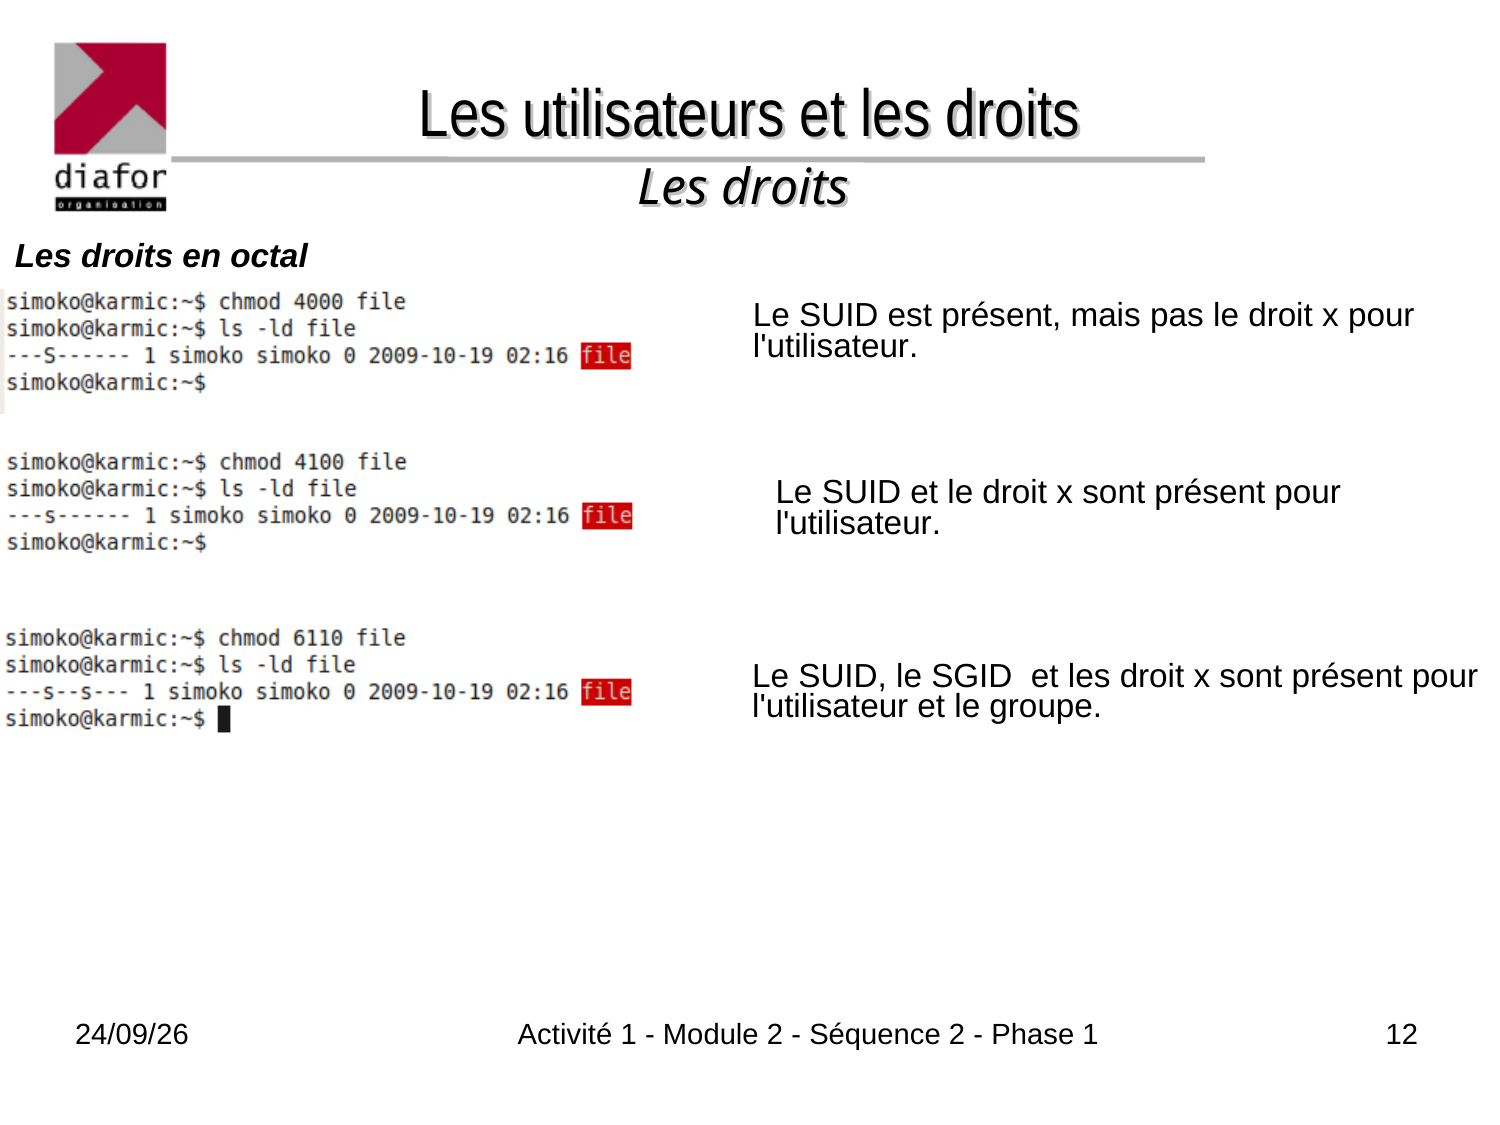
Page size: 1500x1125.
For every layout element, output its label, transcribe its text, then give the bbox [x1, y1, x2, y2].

text_box Le SUID, le SGID et les droit x sont présent pour l'utilisateur et le groupe. [737, 655, 1494, 731]
text_box Le SUID est présent, mais pas le droit x pour l'utilisateur. [738, 295, 1431, 371]
picture [53, 42, 168, 213]
text_box Le SUID et le droit x sont présent pour l'utilisateur. [760, 472, 1357, 548]
title Les utilisateurs et les droits Les droits [75, 45, 1426, 250]
picture [5, 627, 674, 739]
picture [0, 289, 650, 414]
text_box Les droits en octal [0, 236, 324, 282]
picture [5, 451, 656, 562]
